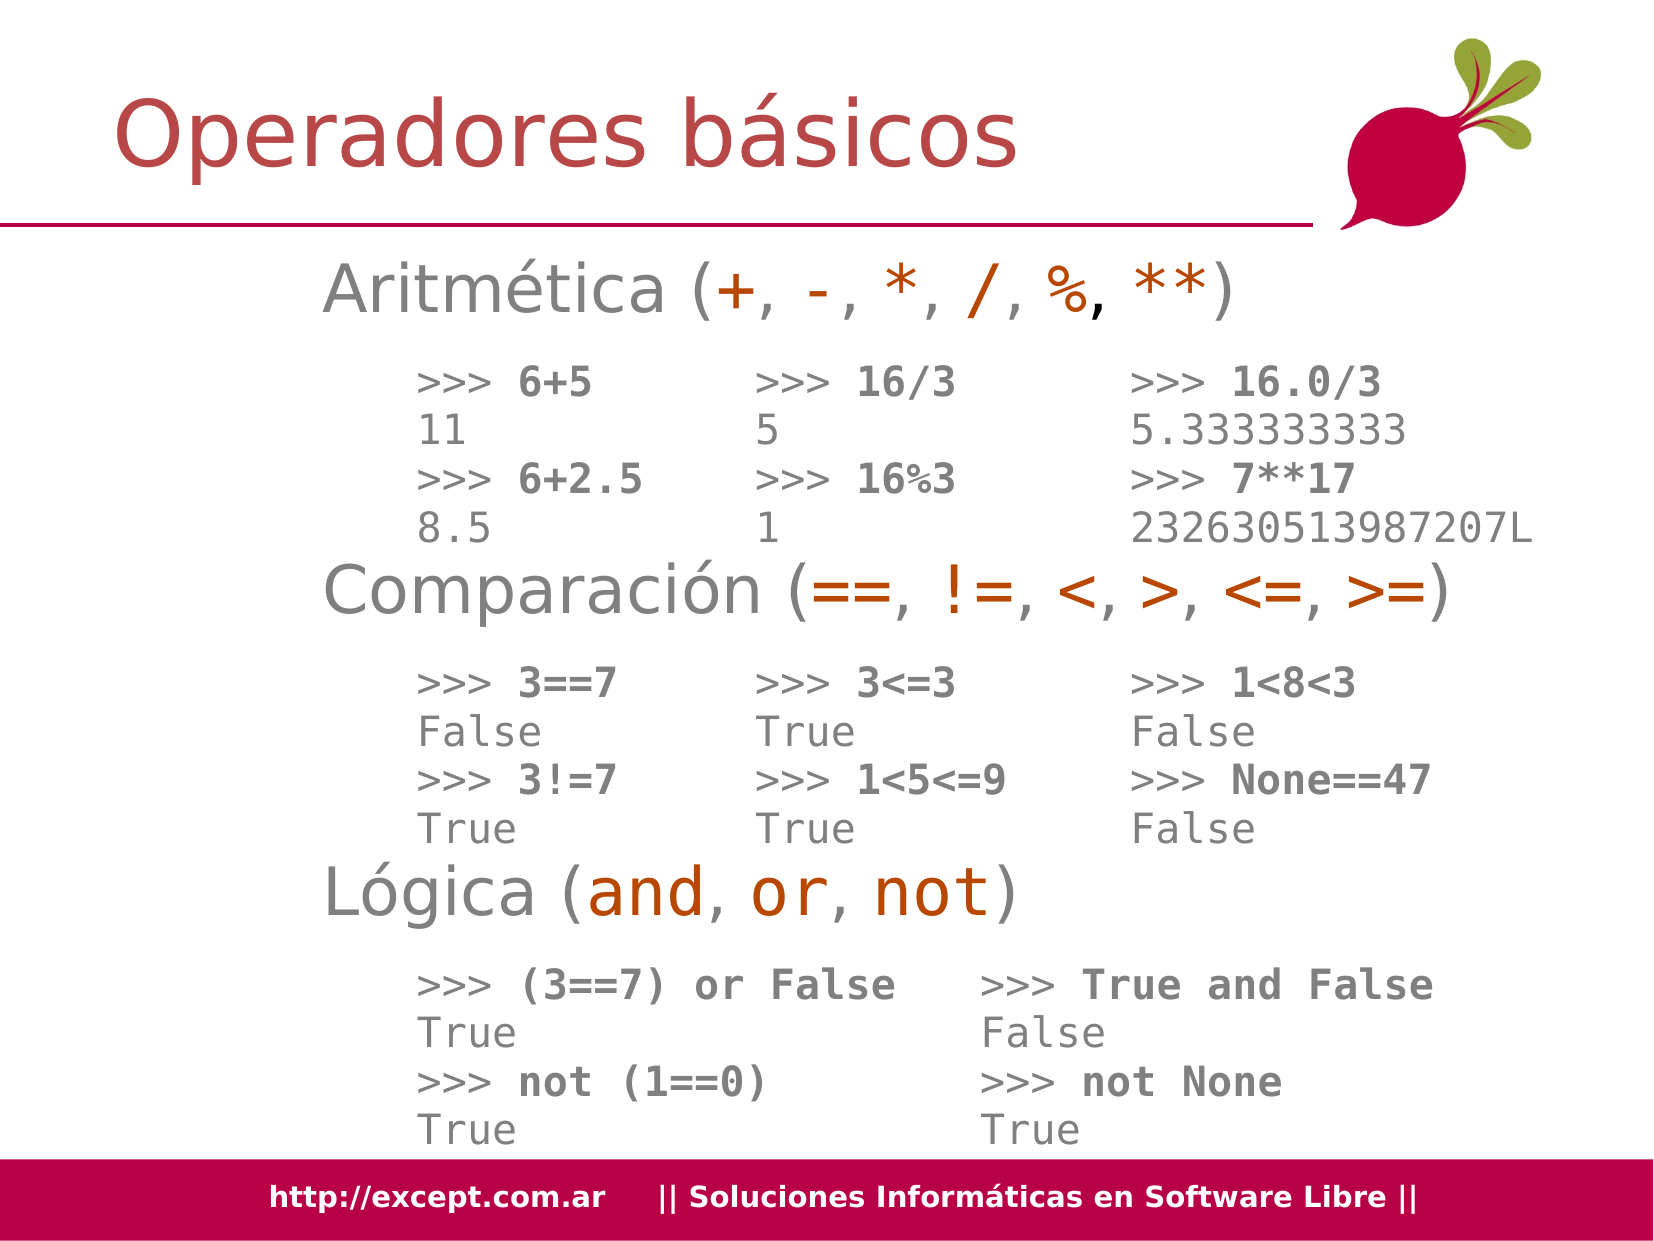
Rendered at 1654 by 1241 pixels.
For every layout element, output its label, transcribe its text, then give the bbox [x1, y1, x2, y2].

list Aritmética (+, -, *, /, %, **) >>> 6+5 >>> 16/3 >>> 16.0/3 11 5 5.333333333 >>> 6+2.5 >>> 16%3 >>> 7**17 8.5 1 232630513987207L Comparación (==, !=, <, >, <=, >=) >>> 3==7 >>> 3<=3 >>> 1<8<3 False True False >>> 3!=7 >>> 1<5<=9 >>> None==47 True True False Lógica (and, or, not) >>> (3==7) or False >>> True and False True False >>> not (1==0) >>> not None True True [322, 250, 1565, 1175]
picture [1330, 23, 1556, 237]
title Operadores básicos [112, 76, 1313, 194]
